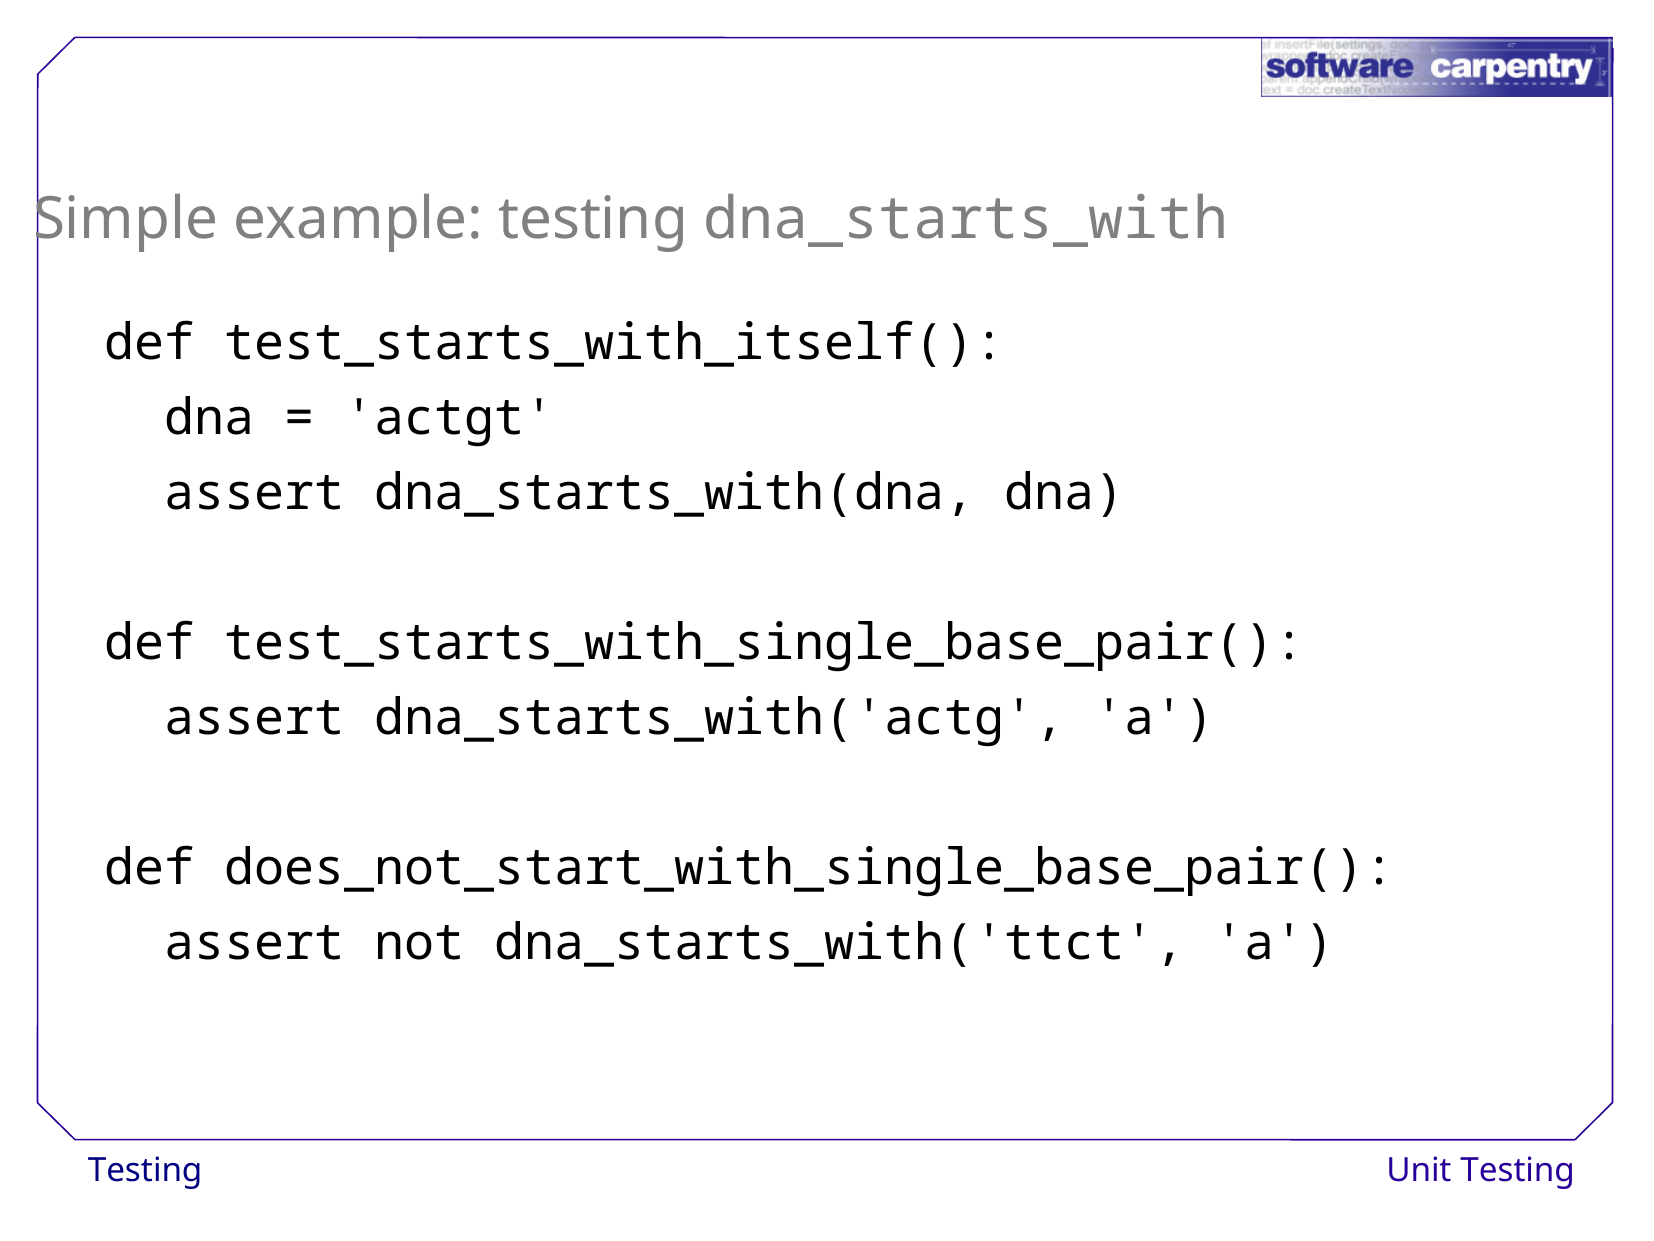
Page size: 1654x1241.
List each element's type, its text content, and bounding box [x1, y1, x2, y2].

text_box Simple example: testing dna_starts_with [18, 138, 1394, 259]
text_box def test_starts_with_itself(): dna = 'actgt' assert dna_starts_with(dna, dna) def test_starts_with_single_base_pair(): assert dna_starts_with('actg', 'a') def does_not_start_with_single_base_pair(): assert not dna_starts_with('ttct', 'a') [89, 287, 1512, 1037]
picture [1261, 39, 1613, 97]
